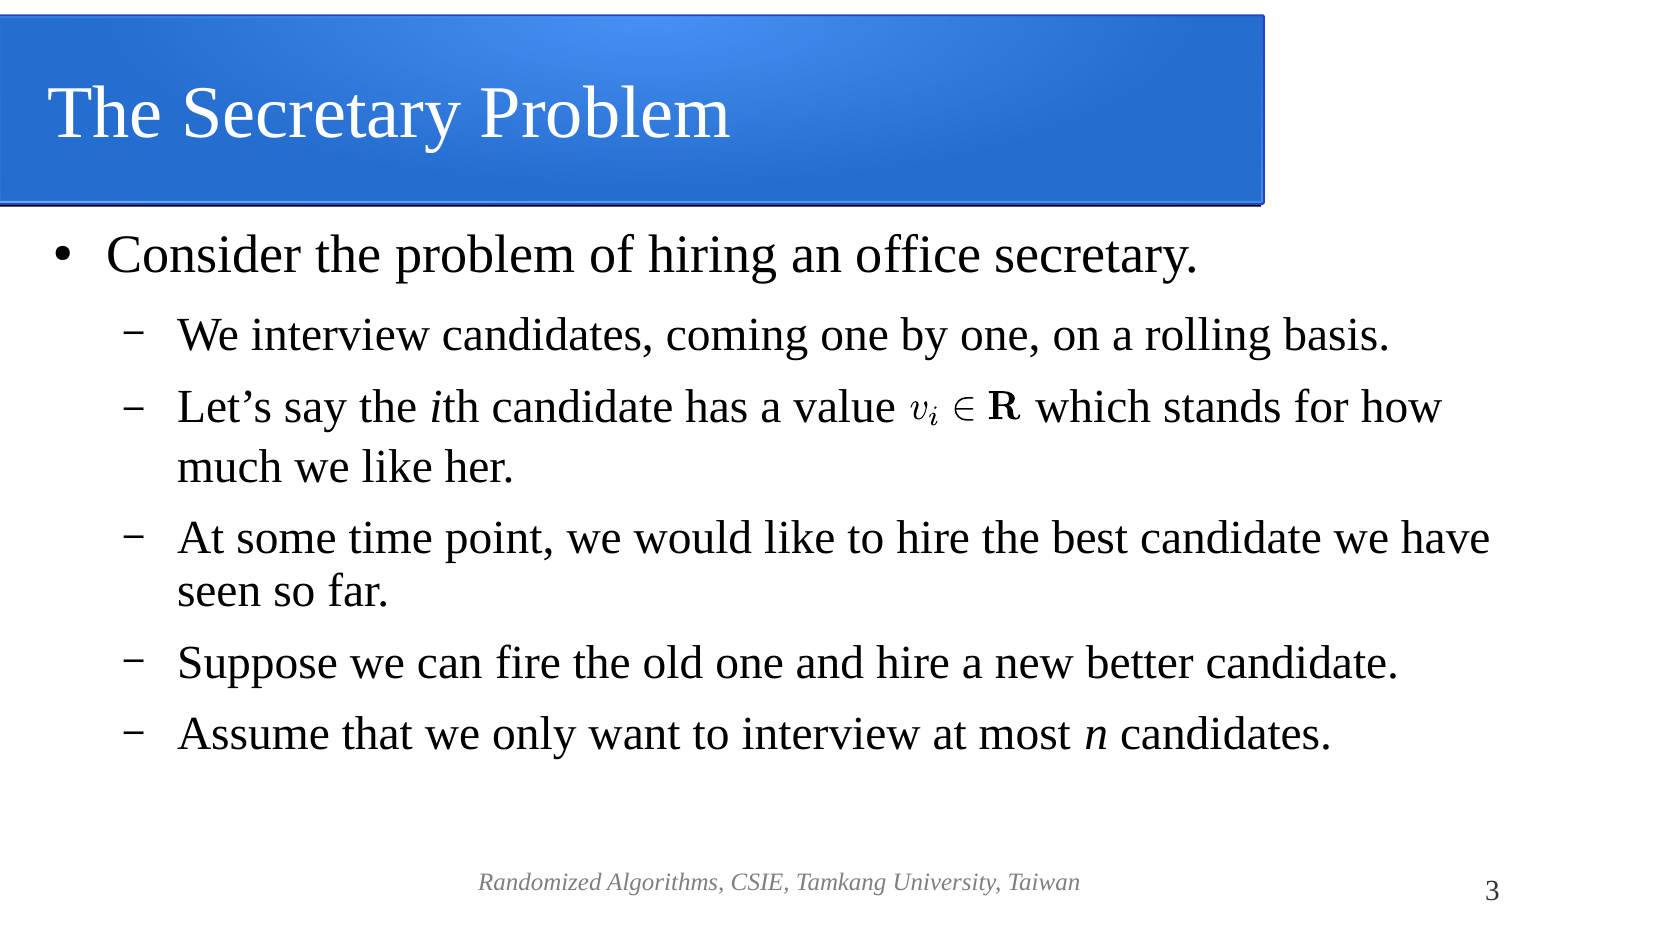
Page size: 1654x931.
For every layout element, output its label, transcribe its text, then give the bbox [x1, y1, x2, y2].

picture [909, 391, 1021, 426]
list Consider the problem of hiring an office secretary. We interview candidates, coming one by one, on a rolling basis. Let’s say the ith candidate has a value which stands for how much we like her. At some time point, we would like to hire the best candidate we have seen so far. Suppose we can fire the old one and hire a new better candidate. Assume that we only want to interview at most n candidates. [35, 224, 1524, 863]
title The Secretary Problem [47, 35, 1199, 189]
